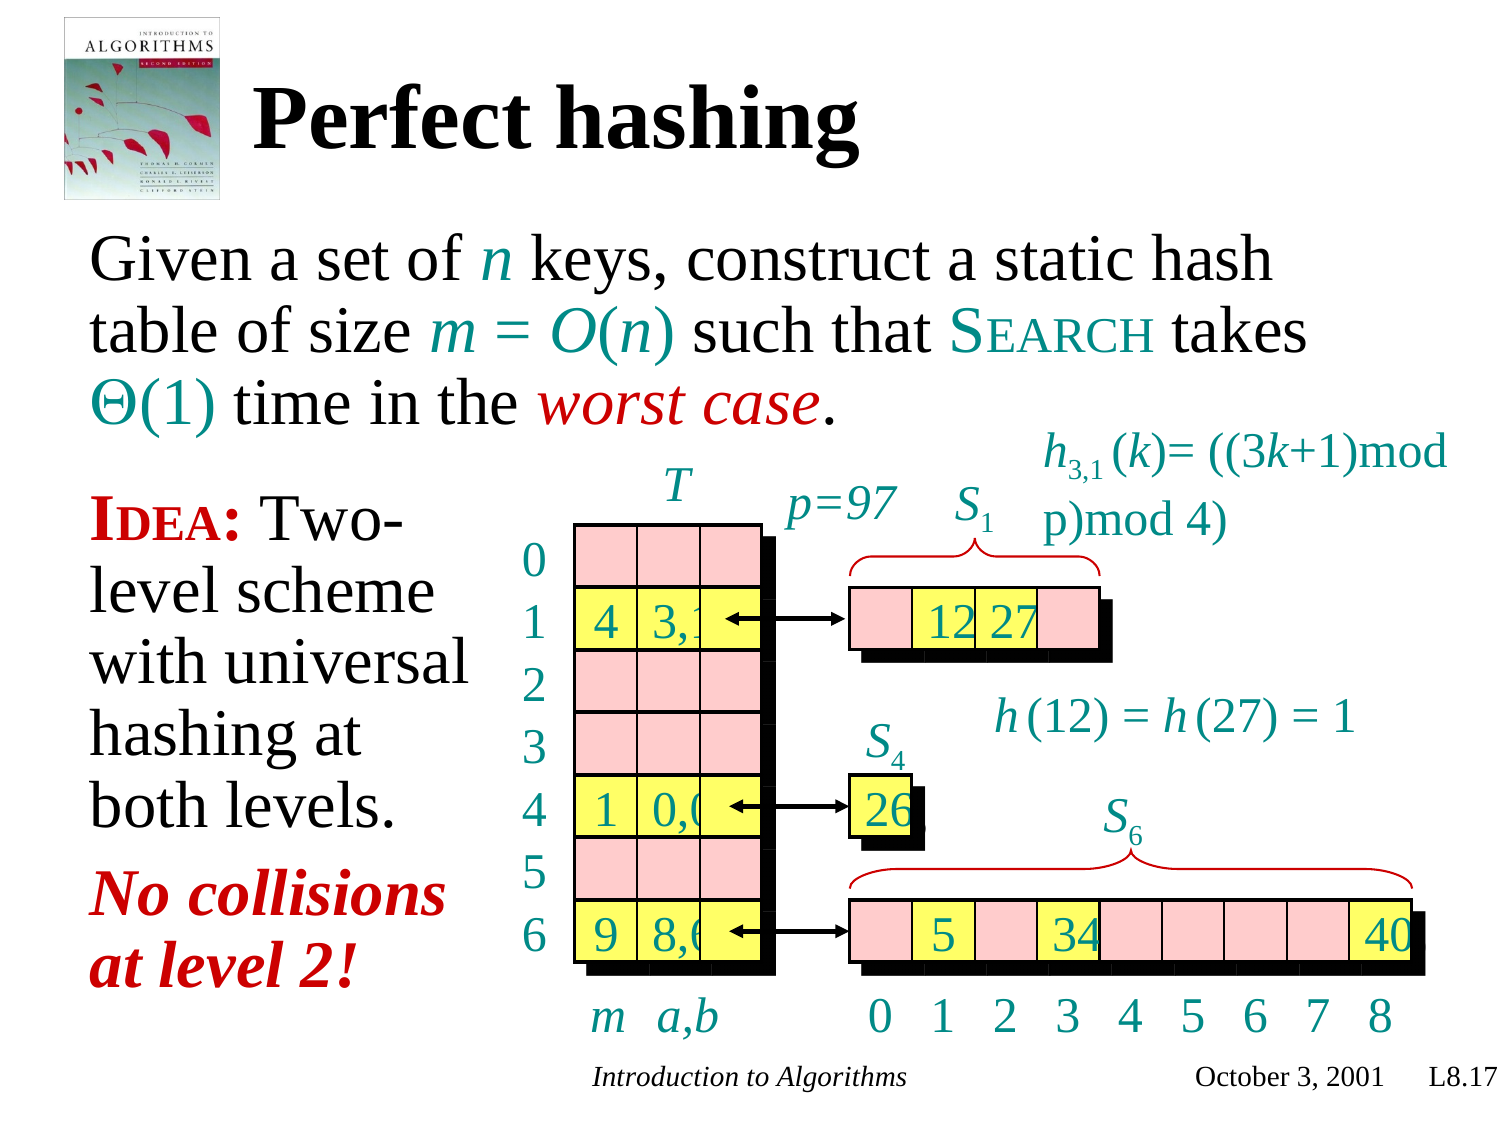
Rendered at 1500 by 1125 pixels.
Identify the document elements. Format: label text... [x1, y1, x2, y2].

text_box 3,1 [637, 589, 699, 648]
text_box 4 [576, 589, 637, 648]
text_box 8 [1353, 974, 1408, 1051]
text_box Introduction to Algorithms [577, 1049, 923, 1101]
text_box 5 [506, 831, 562, 893]
text_box h3,1 (k)= ((3k+1)mod p)mod 4) [1028, 409, 1475, 554]
text_box 7 [1290, 974, 1346, 1051]
text_box 34 [1037, 902, 1099, 960]
text_box 4 [1103, 974, 1158, 1051]
text_box 1 [915, 974, 971, 1051]
text_box 12 [958, 615, 974, 634]
text_box [576, 527, 760, 585]
text_box 26 [851, 784, 910, 835]
text_box 4 [506, 768, 562, 831]
text_box h (12) = h (27) = 1 [979, 674, 1372, 759]
text_box 8,6 [637, 902, 699, 960]
text_box [851, 589, 912, 648]
text_box Given a set of n keys, construct a static hash table of size m = O(n) such that SEARCH takes (1) time in the worst case. [75, 215, 1341, 447]
text_box [1037, 589, 1098, 648]
text_box 1 [576, 777, 637, 835]
text_box 12 [912, 589, 974, 648]
text_box S6 [1088, 774, 1158, 859]
text_box 9 [576, 902, 637, 960]
text_box [974, 902, 1037, 960]
text_box 3 [1040, 974, 1096, 1051]
text_box 2 [978, 974, 1033, 1051]
text_box [699, 902, 760, 960]
text_box 27 [974, 589, 1037, 648]
text_box p=97 [772, 461, 911, 538]
text_box Perfect hashing [237, 24, 1476, 213]
text_box [699, 589, 760, 648]
text_box 40 [1349, 902, 1410, 960]
text_box 6 [506, 893, 562, 970]
text_box 5 [1165, 974, 1221, 1051]
text_box [851, 902, 912, 960]
text_box m [575, 974, 641, 1051]
text_box 34 [1081, 924, 1093, 940]
text_box 0,0 [695, 796, 699, 824]
text_box S1 [940, 462, 1010, 547]
text_box [576, 652, 760, 710]
text_box 0,0 [637, 777, 699, 835]
text_box 26 [896, 809, 908, 825]
text_box a,b [641, 974, 735, 1051]
text_box 2 [506, 643, 562, 706]
text_box 6 [1228, 974, 1283, 1051]
text_box 5 [912, 902, 974, 960]
text_box [576, 714, 760, 773]
text_box S4 [851, 699, 921, 784]
text_box 26 [896, 795, 910, 808]
text_box T [647, 444, 706, 520]
text_box No collisions at level 2! [74, 849, 465, 1010]
text_box 3 [506, 706, 562, 768]
text_box [576, 839, 760, 898]
text_box 0 [506, 518, 562, 581]
text_box 1 [506, 581, 562, 643]
text_box [1099, 902, 1349, 960]
text_box IDEA: Two-level scheme with universal hashing at both levels. [75, 474, 488, 851]
text_box S4 [851, 777, 910, 784]
text_box 0 [853, 974, 908, 1051]
text_box October 3, 2001 L8.<number> [1087, 1049, 1500, 1101]
text_box [699, 777, 760, 835]
text_box 40 [1395, 920, 1408, 950]
picture [64, 17, 220, 200]
